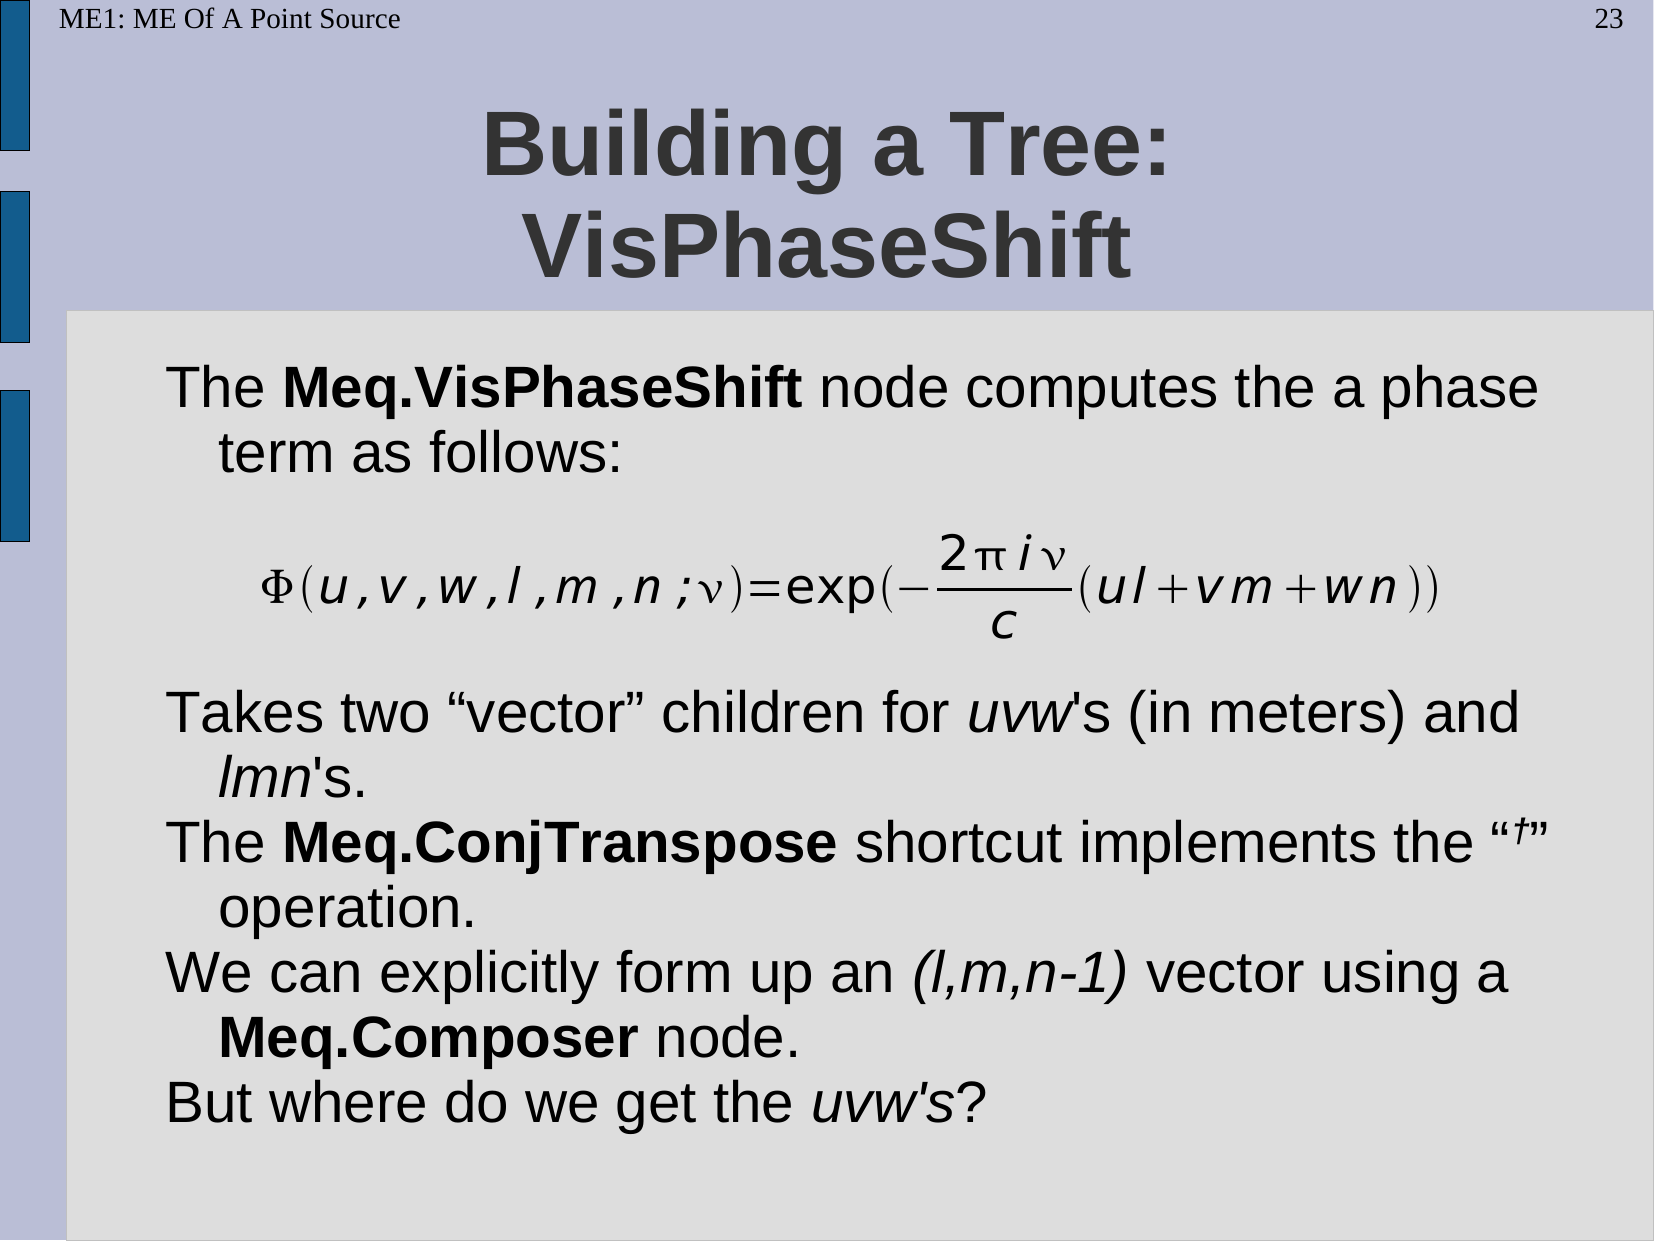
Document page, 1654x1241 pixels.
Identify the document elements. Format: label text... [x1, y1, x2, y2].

title Building a Tree: VisPhaseShift [121, 87, 1534, 302]
chart [254, 521, 1447, 650]
list The Meq.VisPhaseShift node computes the a phase term as follows: Takes two “vector” children for uvw's (in meters) and lmn's. The Meq.ConjTranspose shortcut implements the “†” operation. We can explicitly form up an (l,m,n-1) vector using a Meq.Composer node. But where do we get the uvw's? [147, 354, 1560, 1169]
